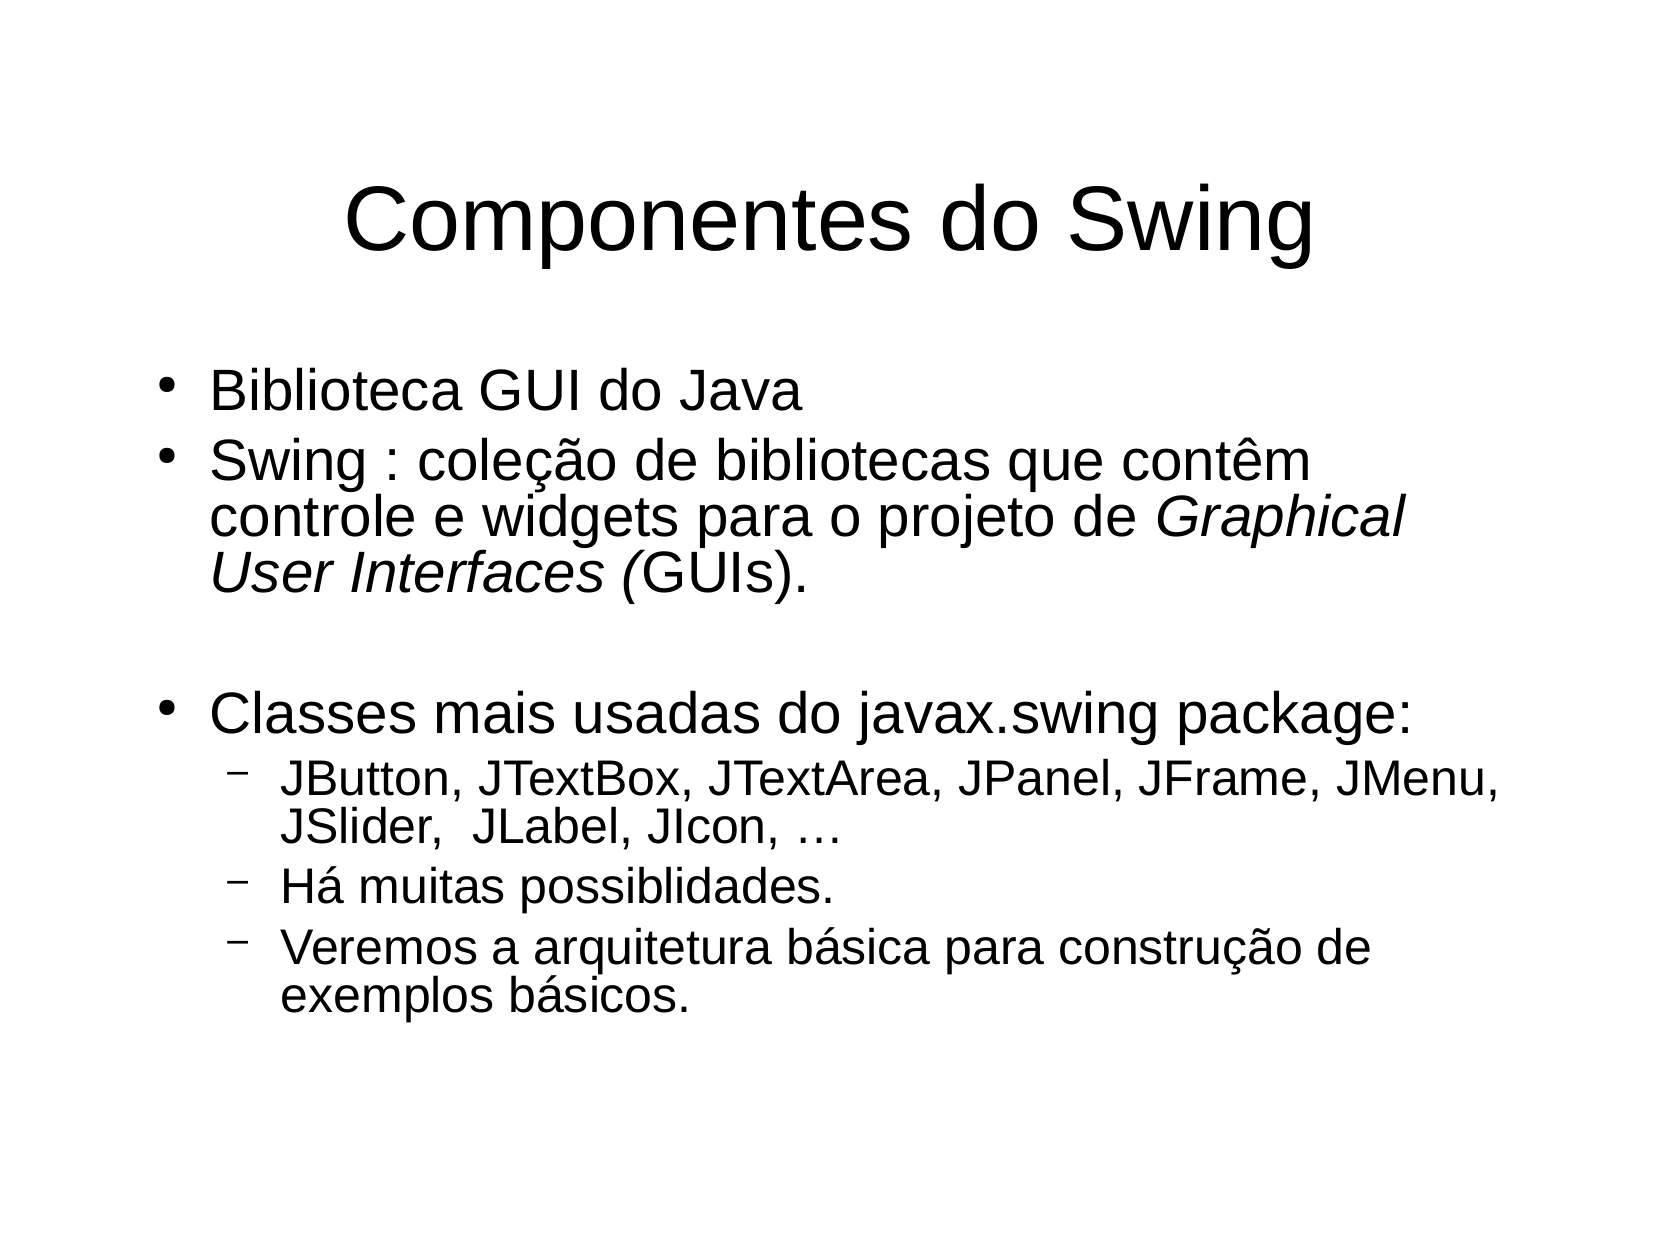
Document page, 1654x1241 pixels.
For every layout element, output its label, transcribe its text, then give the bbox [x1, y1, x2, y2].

list Biblioteca GUI do Java Swing : coleção de bibliotecas que contêm controle e widgets para o projeto de Graphical User Interfaces (GUIs). Classes mais usadas do javax.swing package: JButton, JTextBox, JTextArea, JPanel, JFrame, JMenu, JSlider, JLabel, JIcon, … Há muitas possiblidades. Veremos a arquitetura básica para construção de exemplos básicos. [124, 358, 1530, 1158]
title Componentes do Swing [124, 110, 1530, 317]
